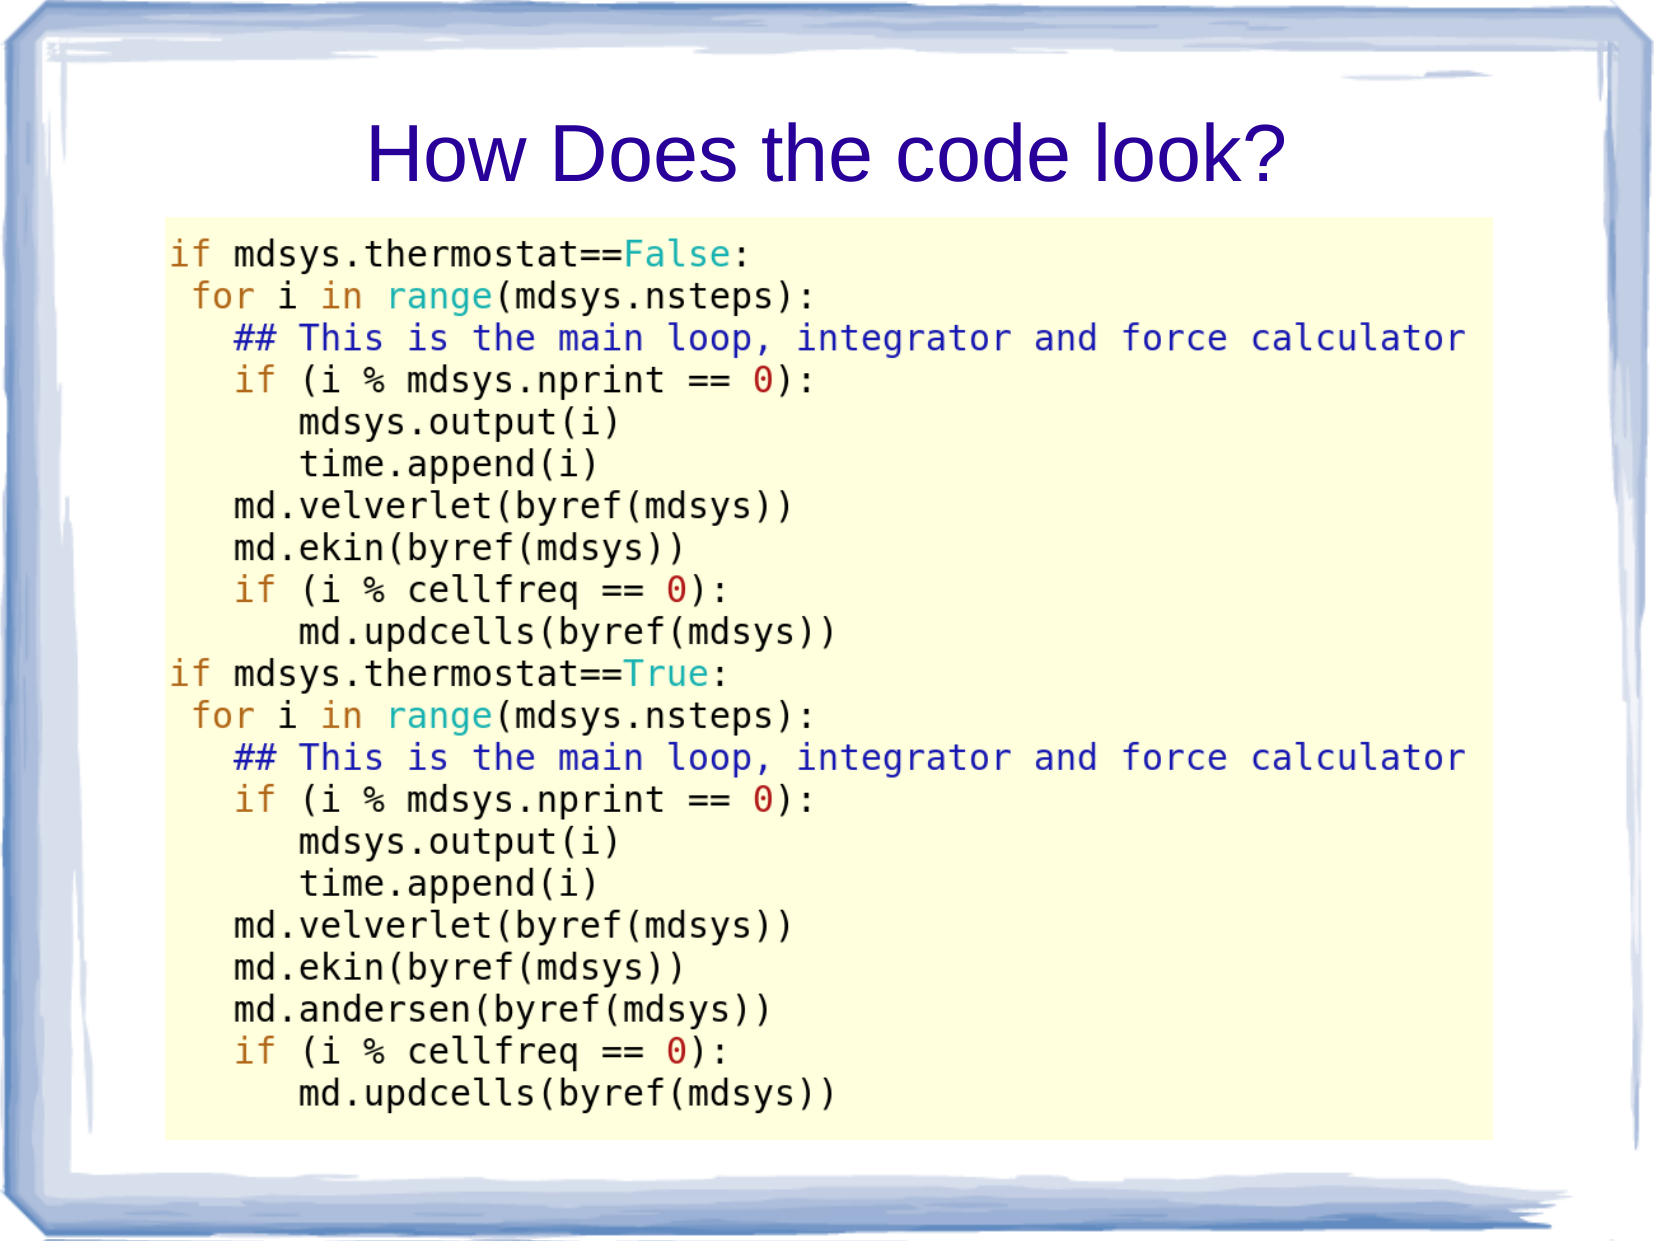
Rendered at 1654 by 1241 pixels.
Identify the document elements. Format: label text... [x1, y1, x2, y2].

picture [0, 0, 1654, 1241]
title How Does the code look? [82, 49, 1571, 257]
